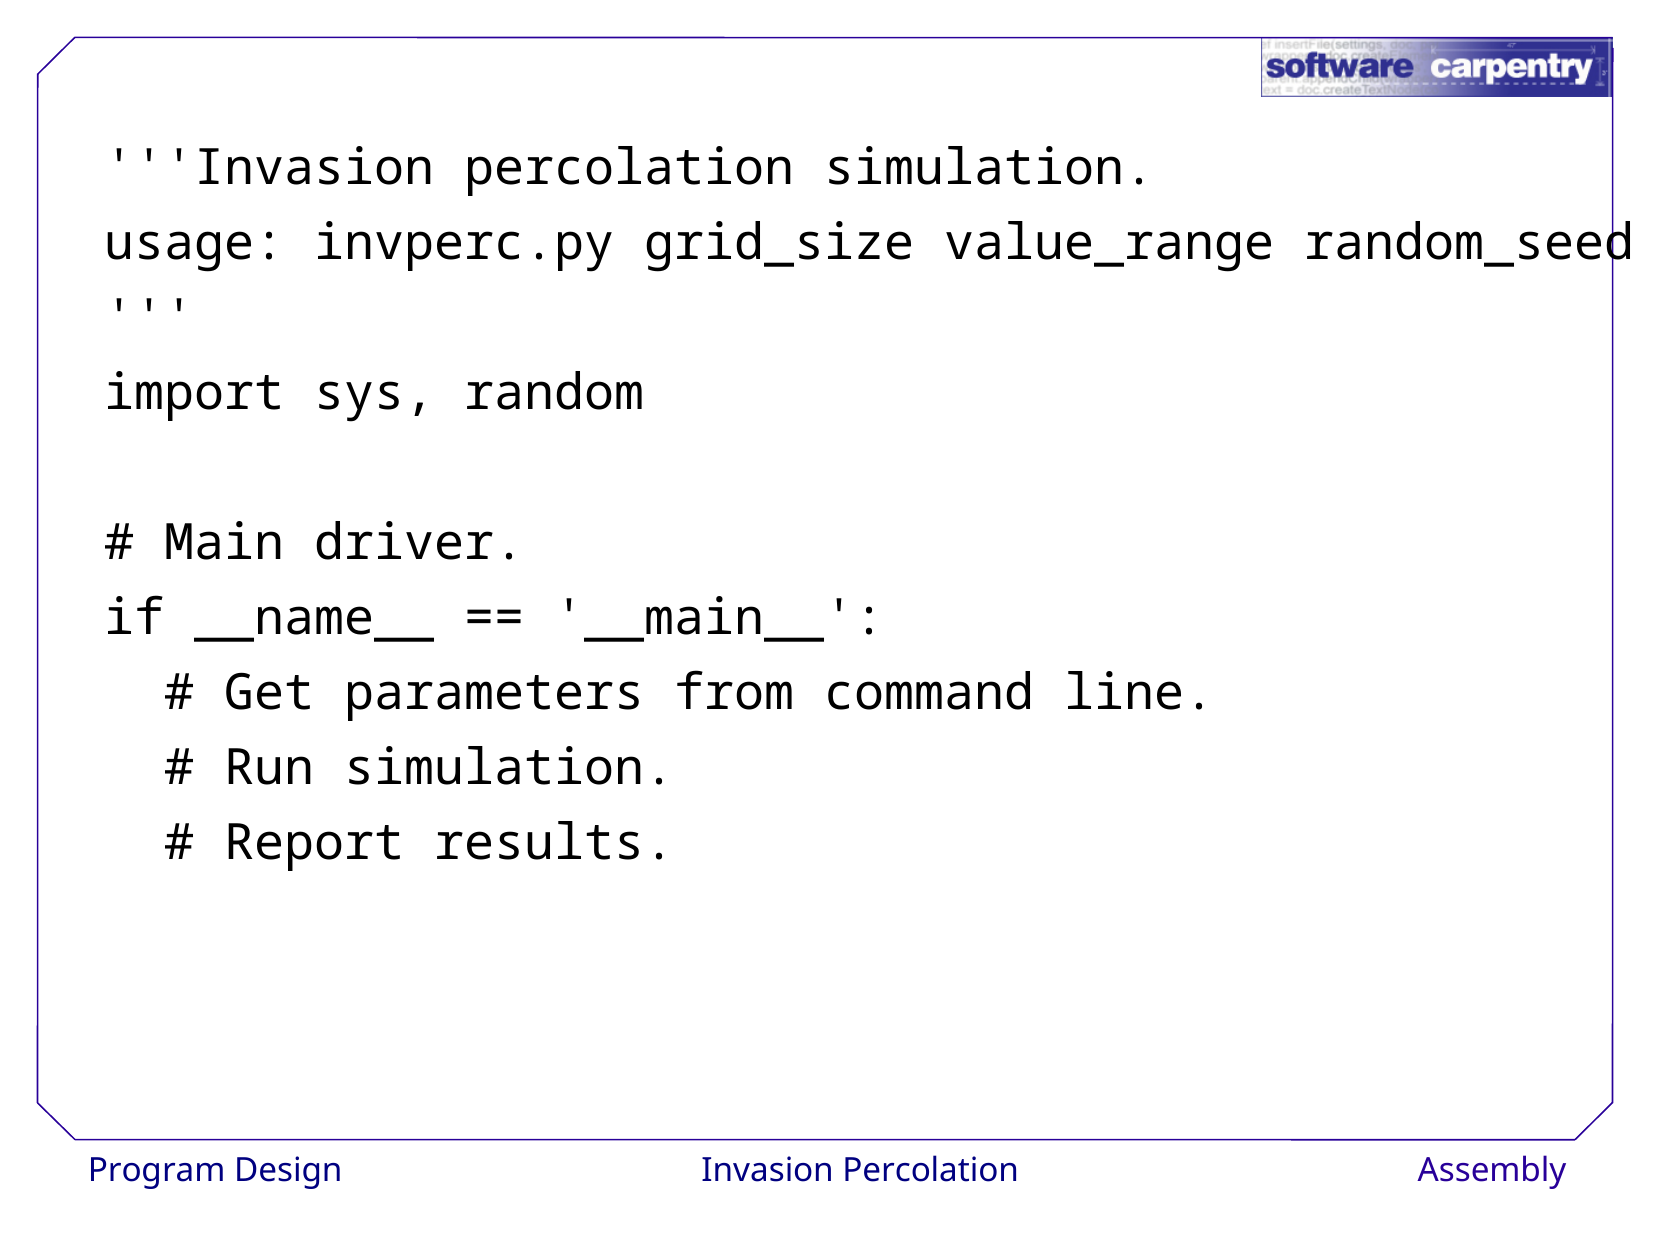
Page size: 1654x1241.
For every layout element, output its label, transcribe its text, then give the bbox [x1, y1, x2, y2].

text_box '''Invasion percolation simulation. usage: invperc.py grid_size value_range random_seed ''' import sys, random # Main driver. if __name__ == '__main__': # Get parameters from command line. # Run simulation. # Report results. [89, 112, 1508, 1055]
picture [1261, 39, 1613, 97]
